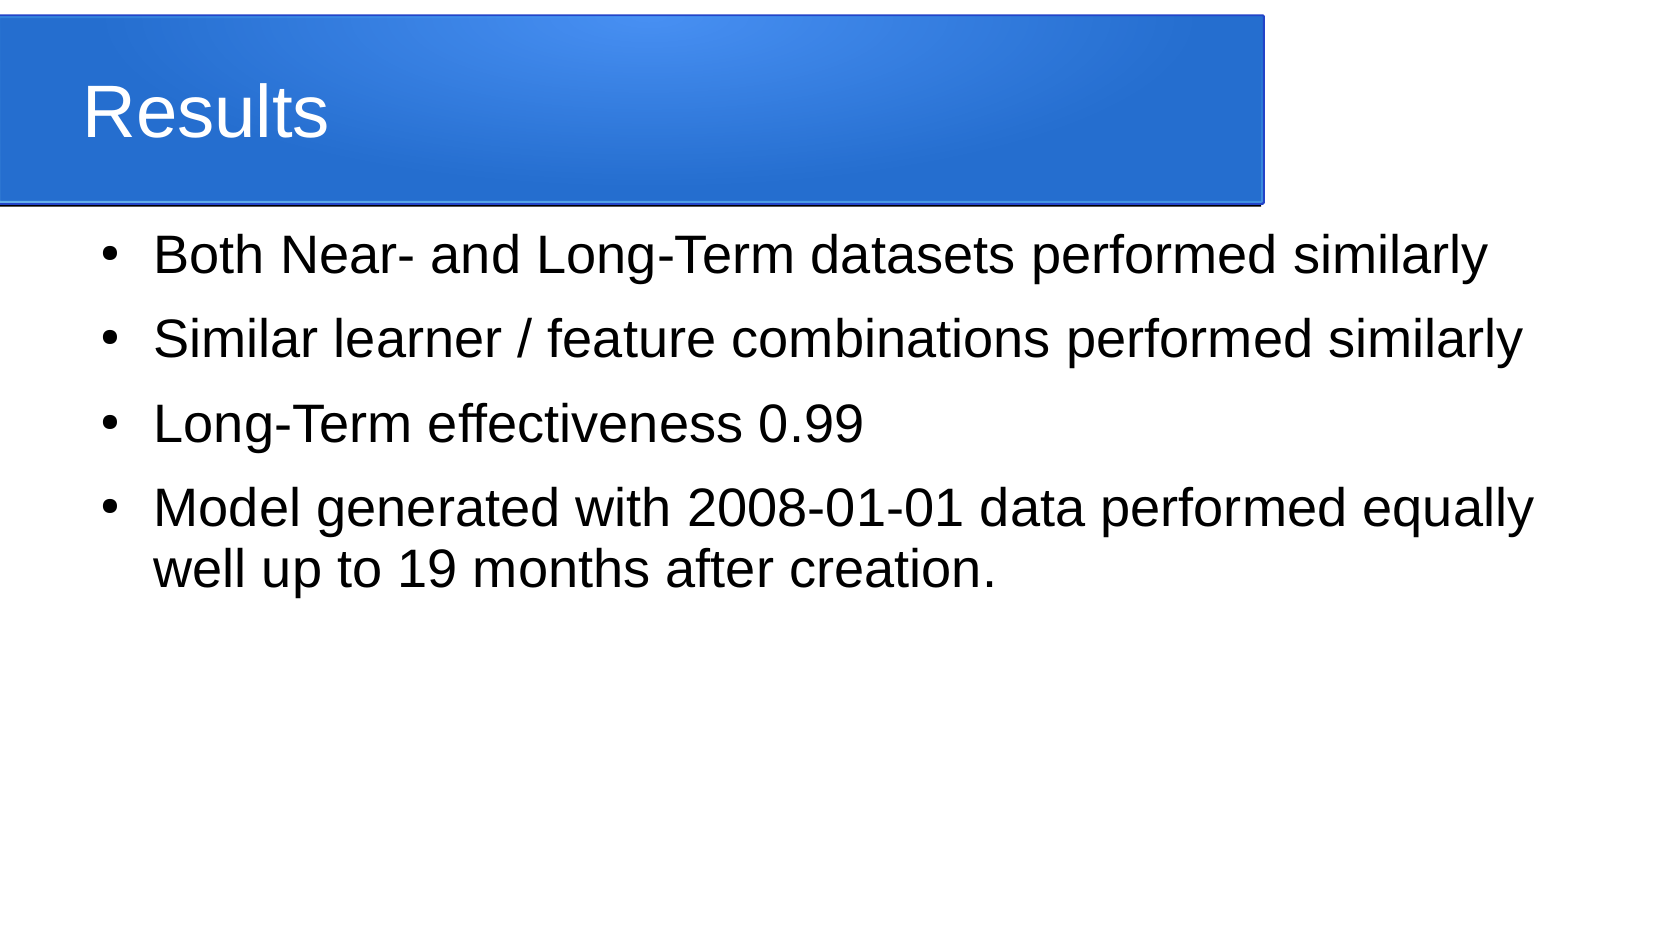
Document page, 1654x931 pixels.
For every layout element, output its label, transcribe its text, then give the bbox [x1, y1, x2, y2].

title Results [82, 35, 1235, 189]
list Both Near- and Long-Term datasets performed similarly Similar learner / feature combinations performed similarly Long-Term effectiveness 0.99 Model generated with 2008-01-01 data performed equally well up to 19 months after creation. [82, 224, 1571, 764]
